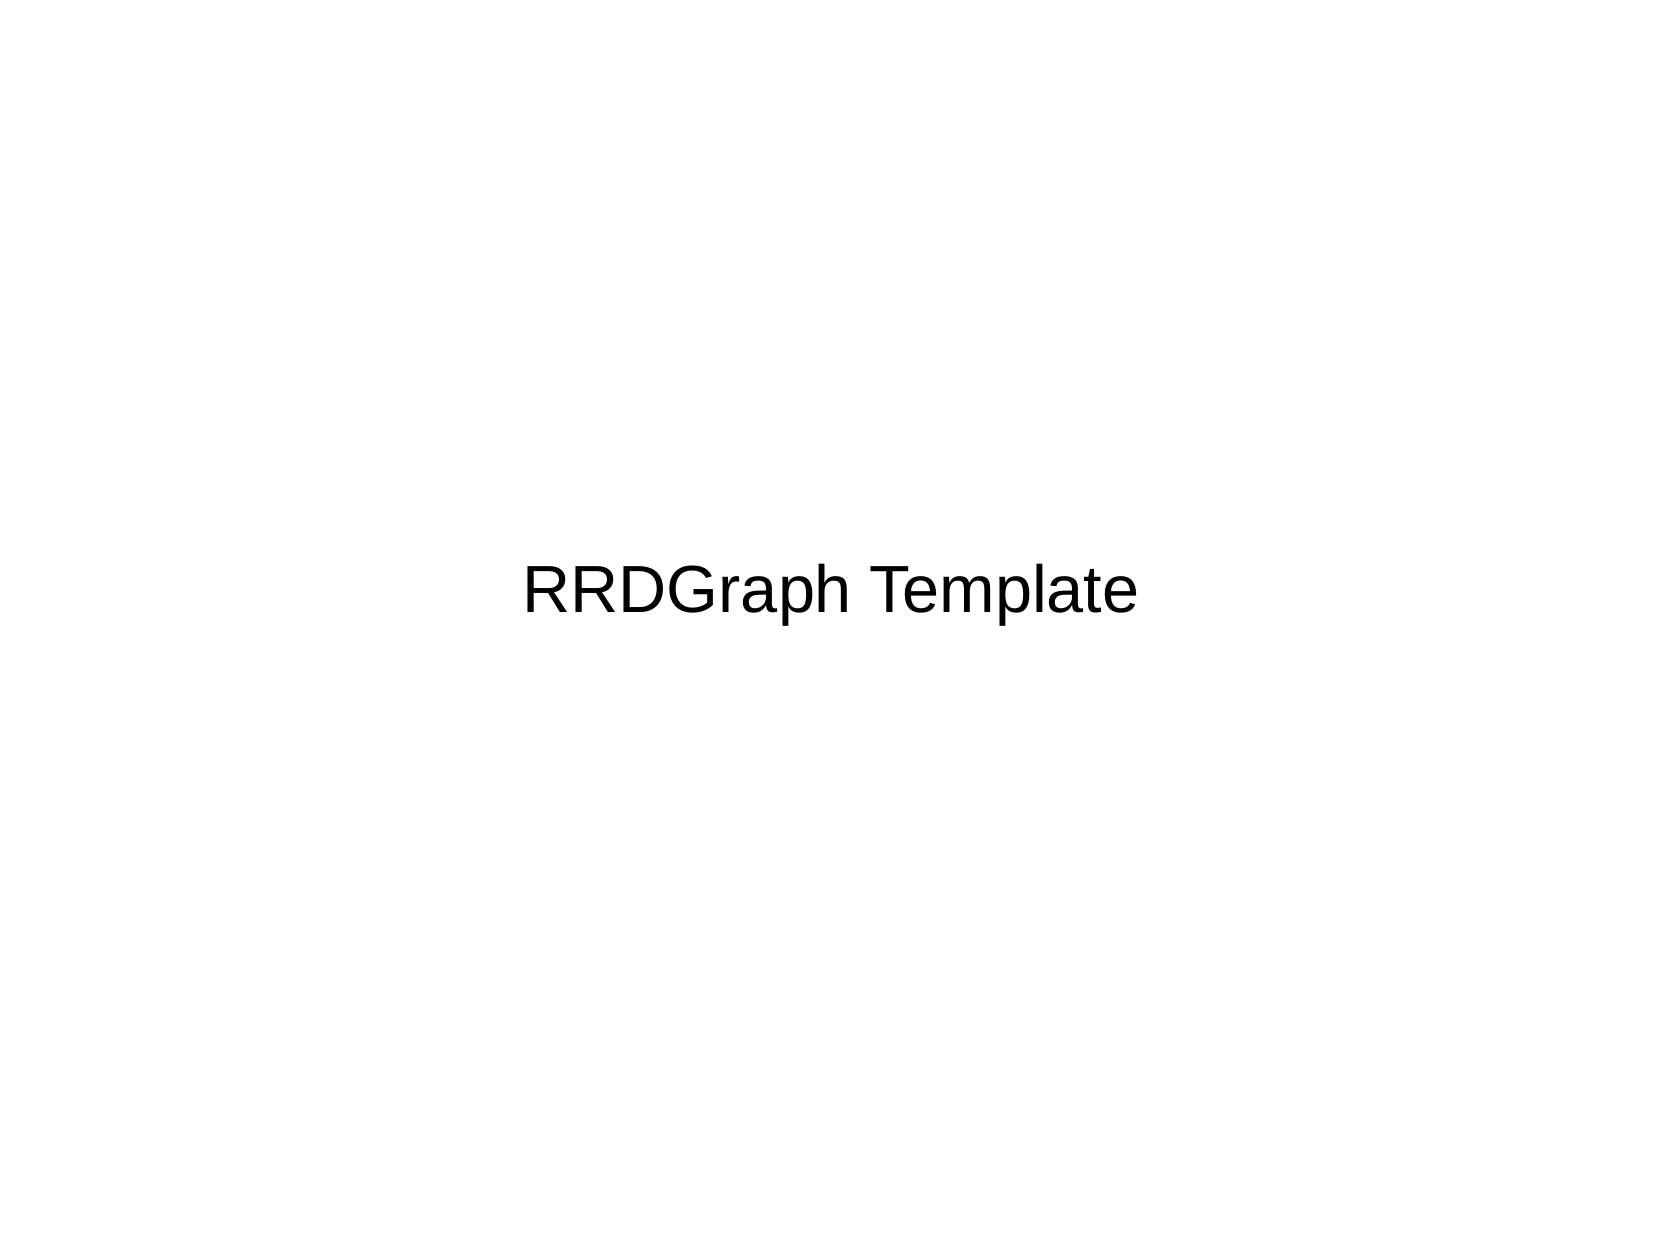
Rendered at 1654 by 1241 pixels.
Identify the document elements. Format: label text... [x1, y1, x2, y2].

subtitle RRDGraph Template [86, 187, 1576, 992]
